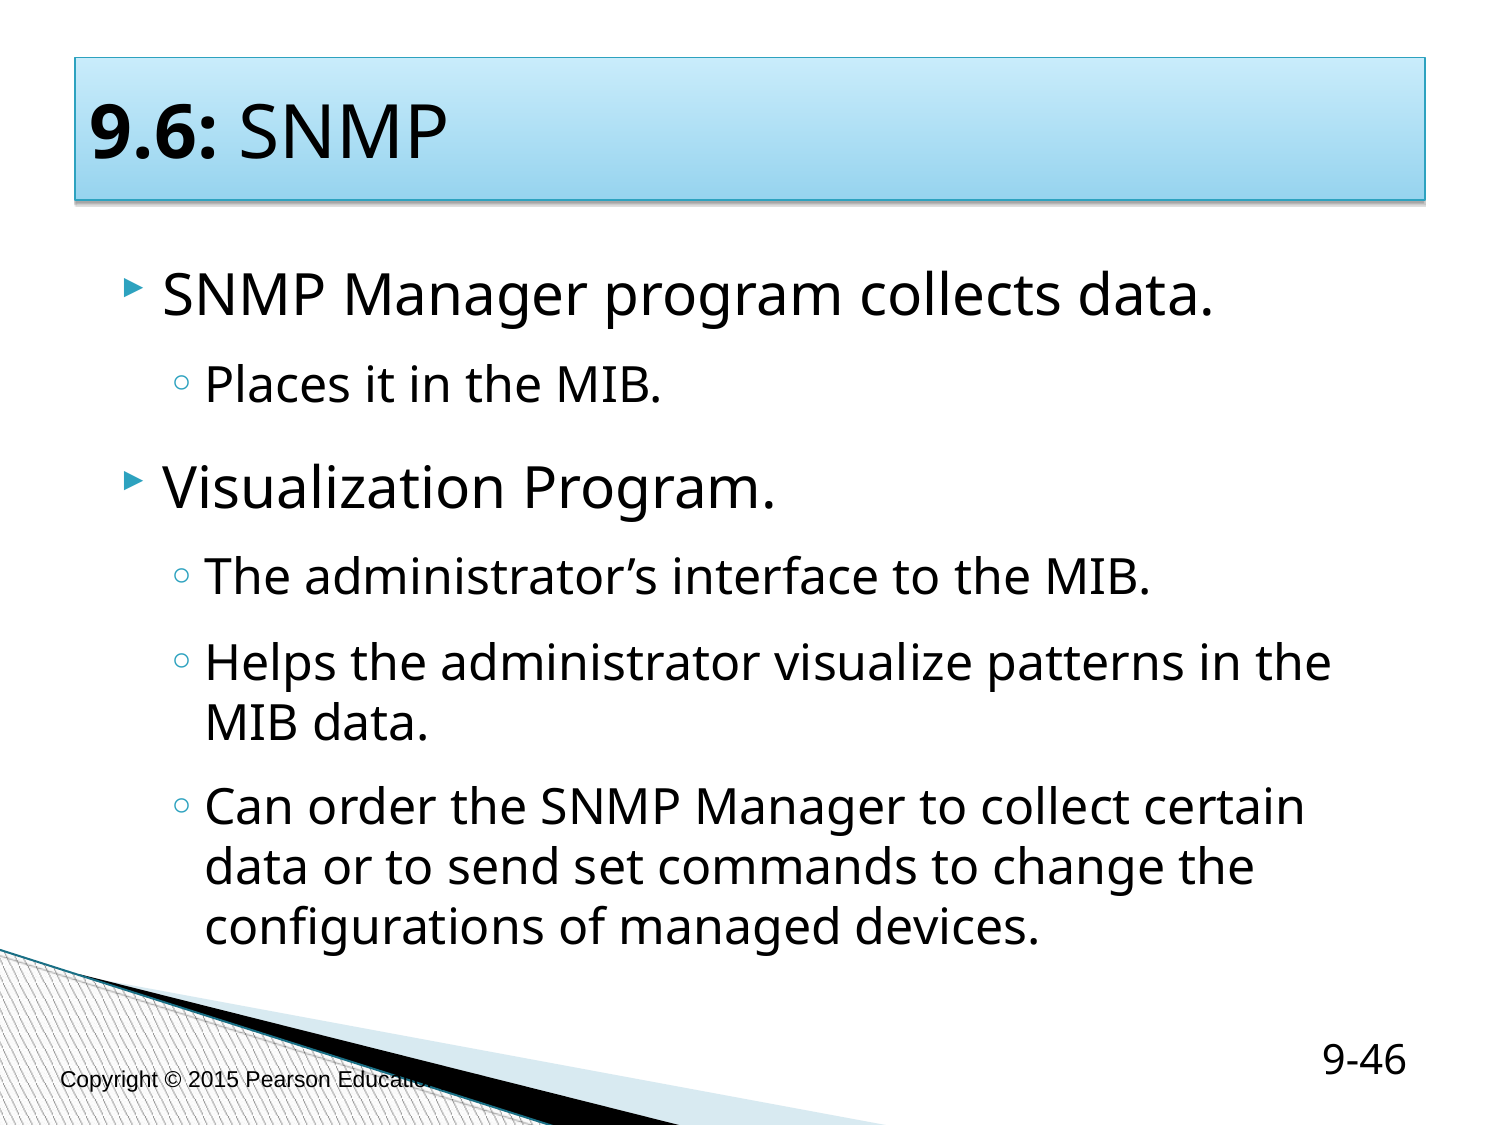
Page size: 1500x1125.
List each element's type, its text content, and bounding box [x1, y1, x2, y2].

list SNMP Manager program collects data. Places it in the MIB. Visualization Program. The administrator’s interface to the MIB. Helps the administrator visualize patterns in the MIB data. Can order the SNMP Manager to collect certain data or to send set commands to change the configurations of managed devices. [87, 249, 1438, 1000]
picture [0, 952, 543, 1125]
footer Copyright © 2015 Pearson Education, Inc. [37, 1050, 513, 1100]
slide_number 9-<number> [1287, 1037, 1423, 1098]
title 9.6: SNMP [75, 57, 1425, 200]
